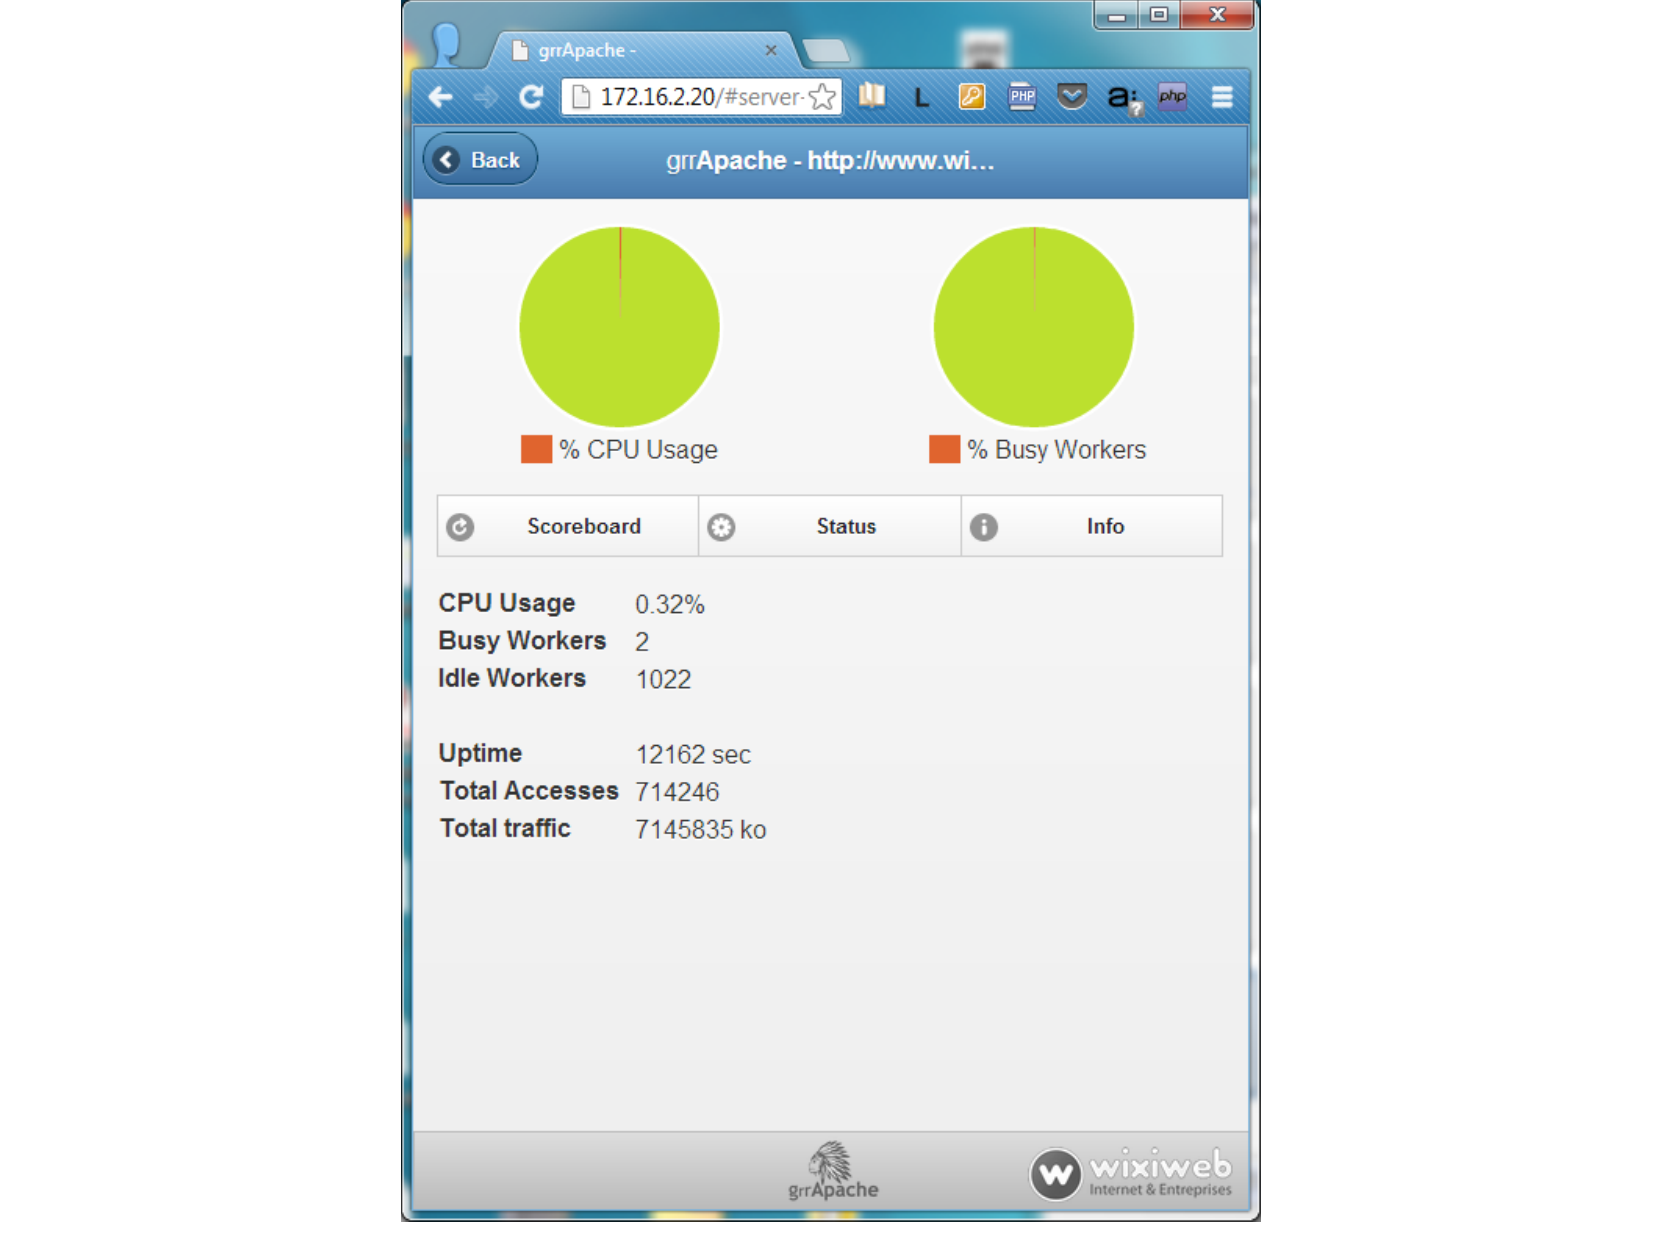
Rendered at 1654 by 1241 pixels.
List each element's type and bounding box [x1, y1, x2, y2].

picture [401, 0, 1261, 1222]
